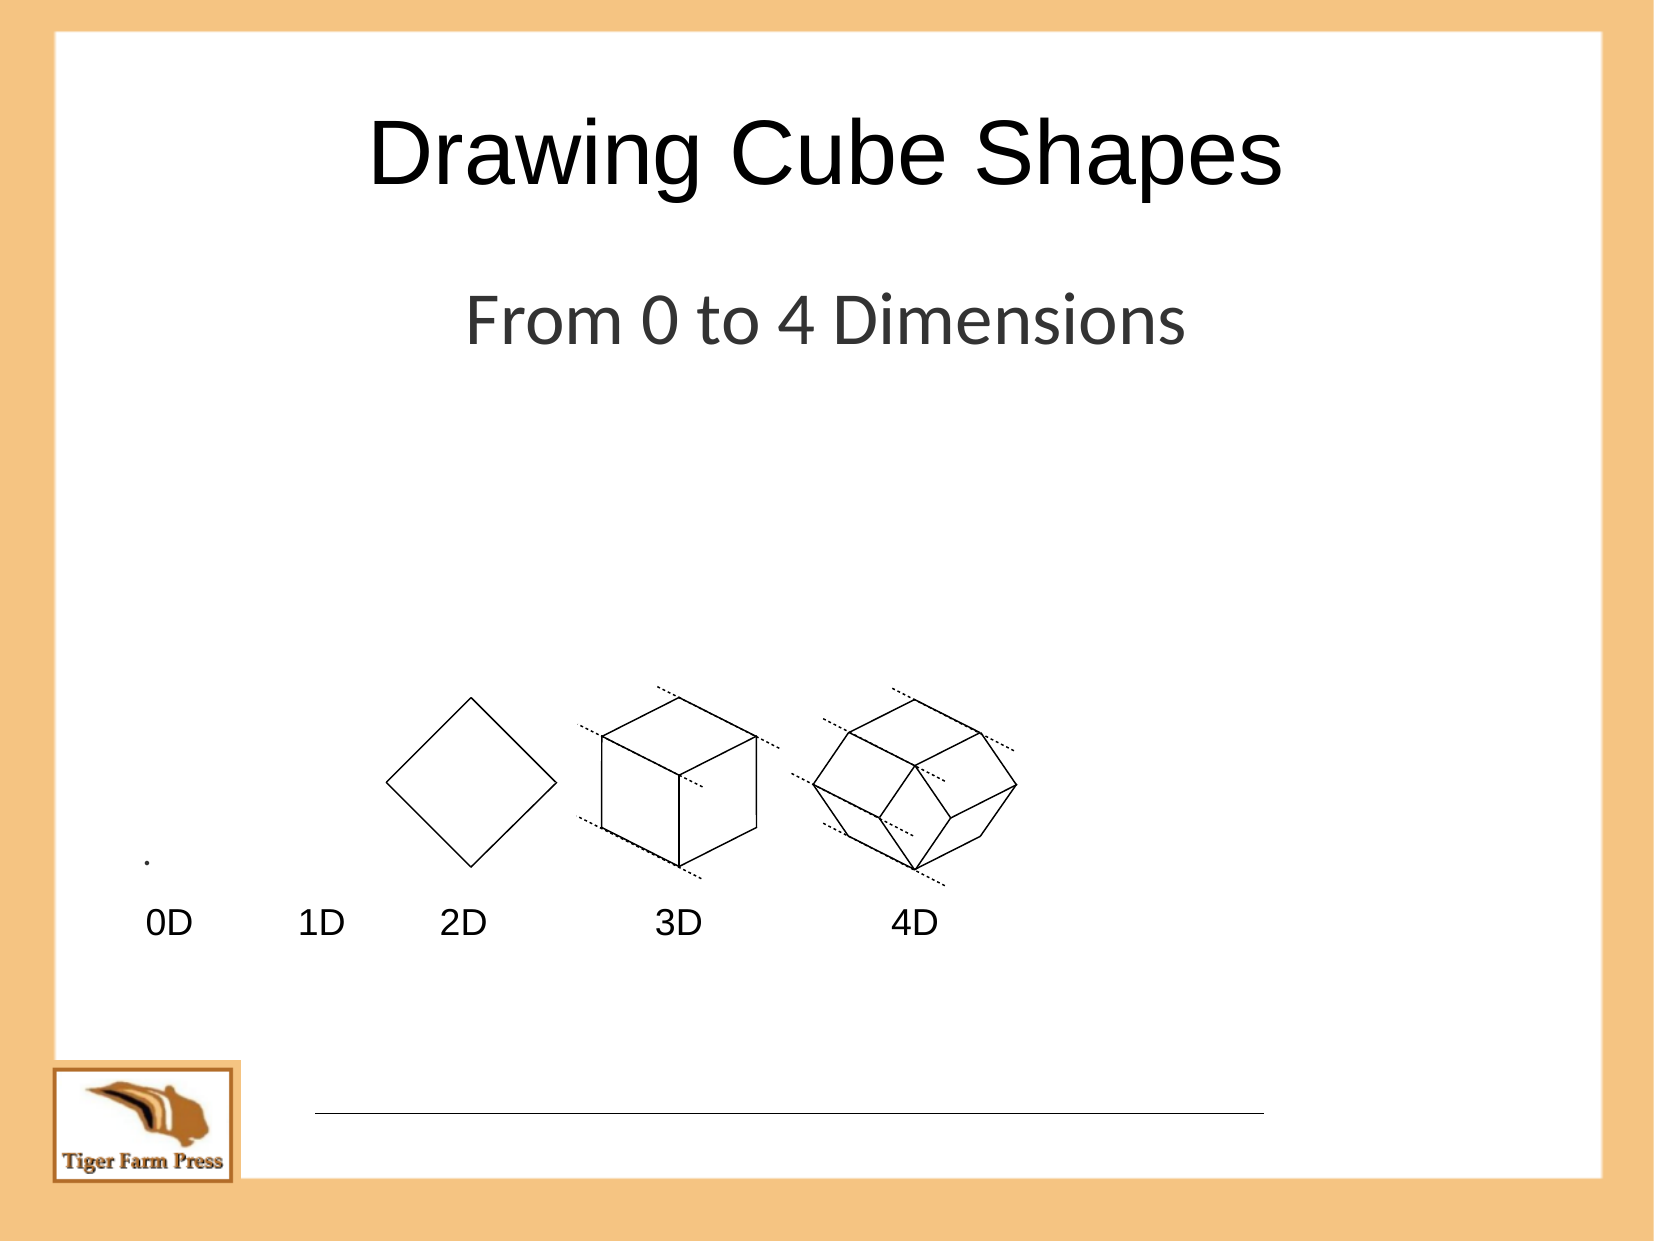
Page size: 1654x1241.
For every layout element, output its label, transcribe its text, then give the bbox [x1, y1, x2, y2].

picture [0, 0, 1654, 1241]
list From 0 to 4 Dimensions . 0D 1D 2D 3D 4D [82, 290, 1571, 1109]
title Drawing Cube Shapes [82, 49, 1571, 257]
